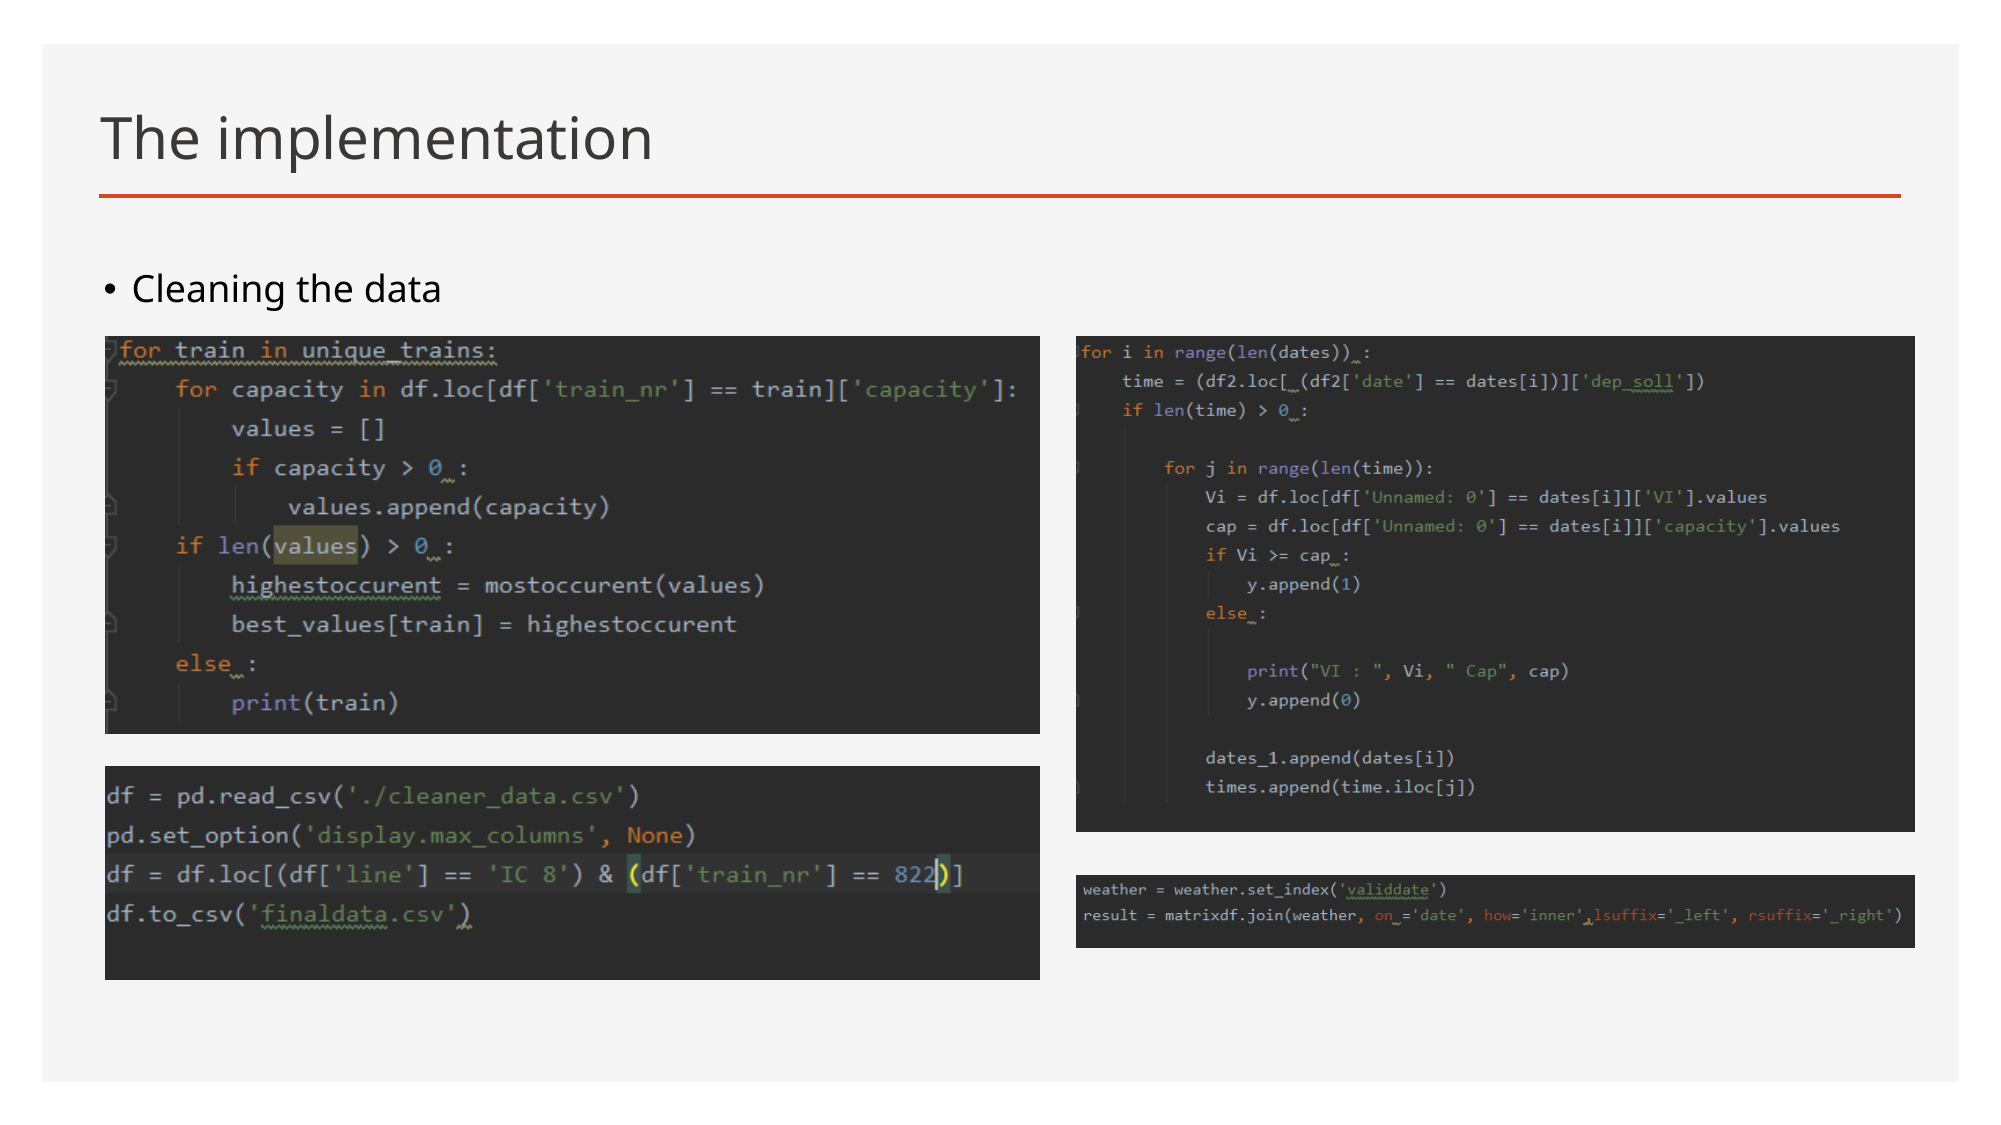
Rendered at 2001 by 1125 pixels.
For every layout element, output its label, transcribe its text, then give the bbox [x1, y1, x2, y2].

picture [105, 766, 1040, 980]
list Cleaning the data [88, 235, 814, 889]
picture [105, 336, 1040, 734]
picture [1076, 336, 1915, 832]
title The implementation [85, 73, 1214, 179]
picture [1076, 875, 1915, 948]
